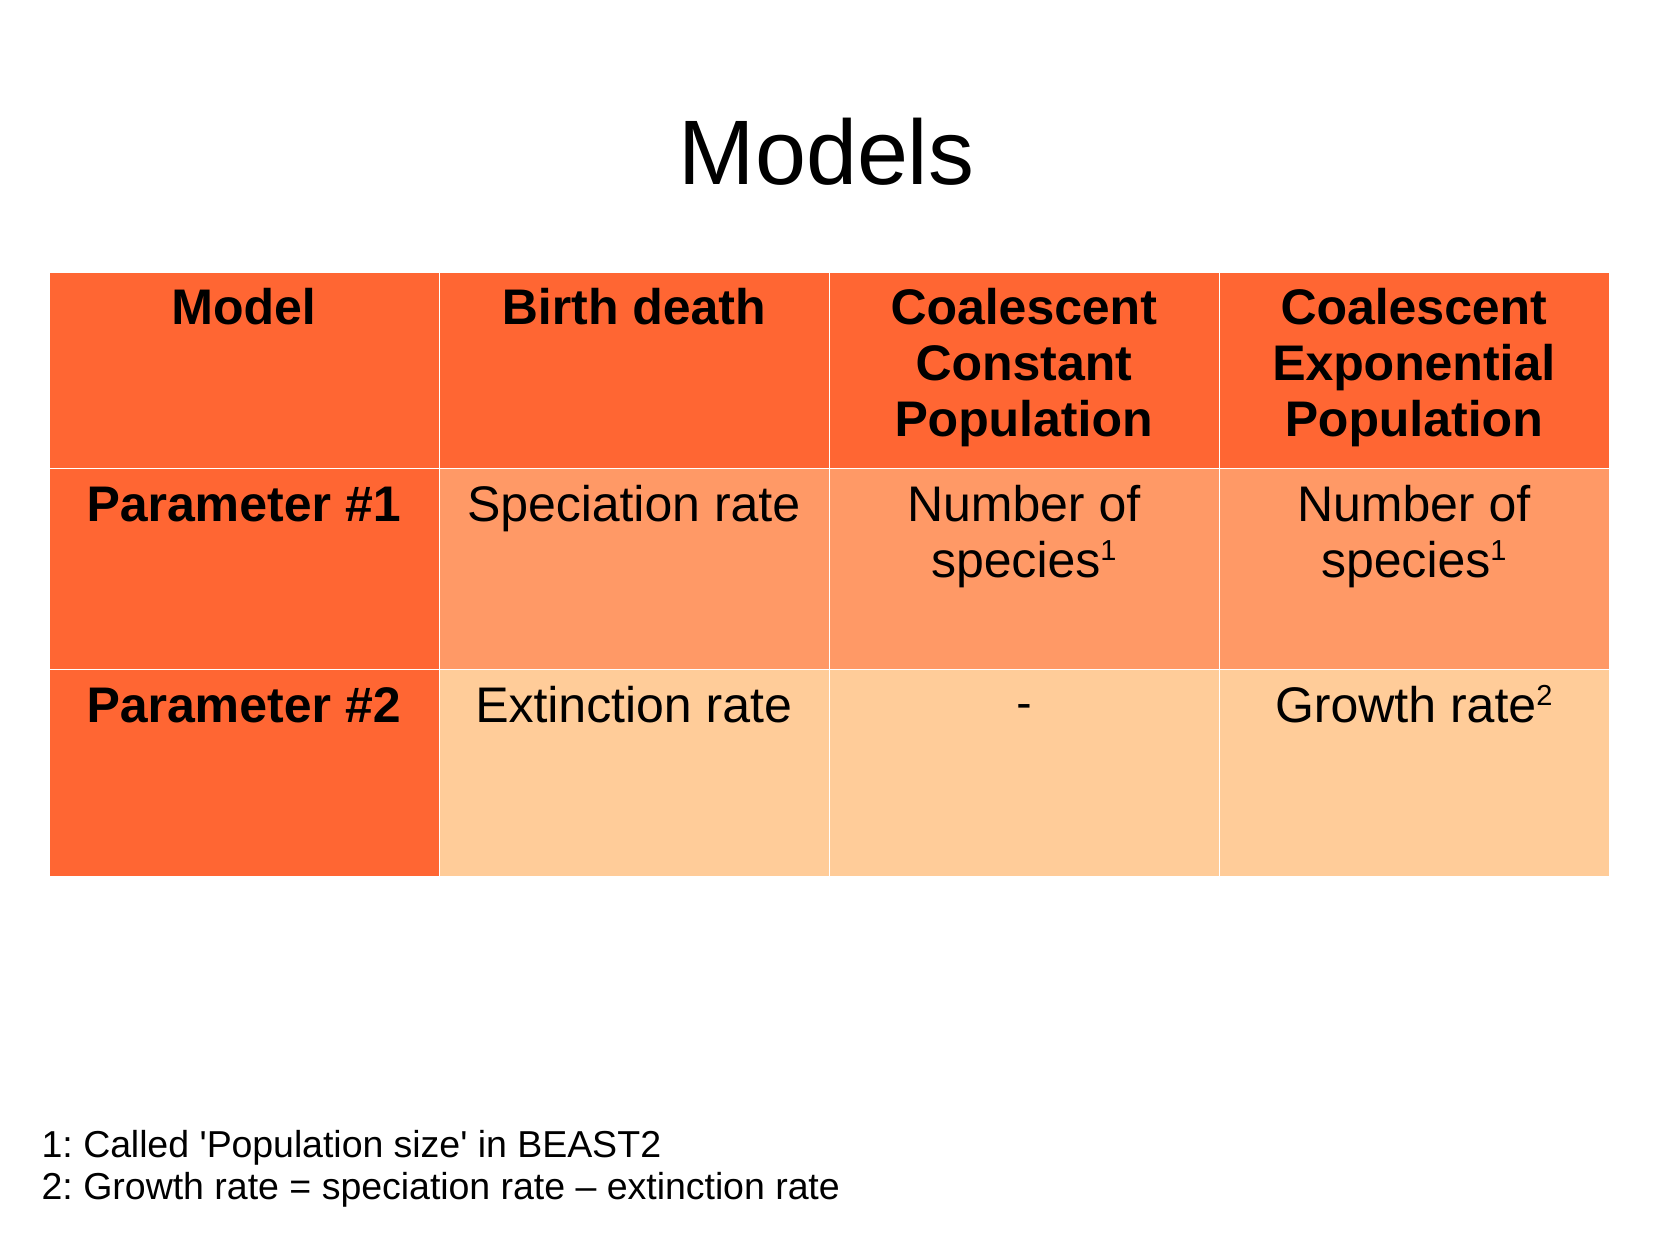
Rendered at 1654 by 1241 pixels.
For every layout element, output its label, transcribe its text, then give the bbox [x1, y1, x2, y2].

table_cell Speciation rate [440, 469, 829, 669]
table_cell Parameter #2 [50, 670, 439, 876]
table_header Coalescent Constant Population [830, 273, 1219, 468]
text_box 1: Called 'Population size' in BEAST2 2: Growth rate = speciation rate – extinction rate [26, 1116, 856, 1216]
table_cell Growth rate2 [1220, 670, 1609, 876]
table_cell Number of species1 [1220, 469, 1609, 669]
table_header Model [50, 273, 439, 468]
table_header Coalescent Exponential Population [1220, 273, 1609, 468]
table_cell Number of species1 [830, 469, 1219, 669]
table_cell Parameter #1 [50, 469, 439, 669]
table_cell Extinction rate [440, 670, 829, 876]
table_header Birth death [440, 273, 829, 468]
table_cell - [830, 670, 1219, 876]
title Models [82, 49, 1571, 257]
